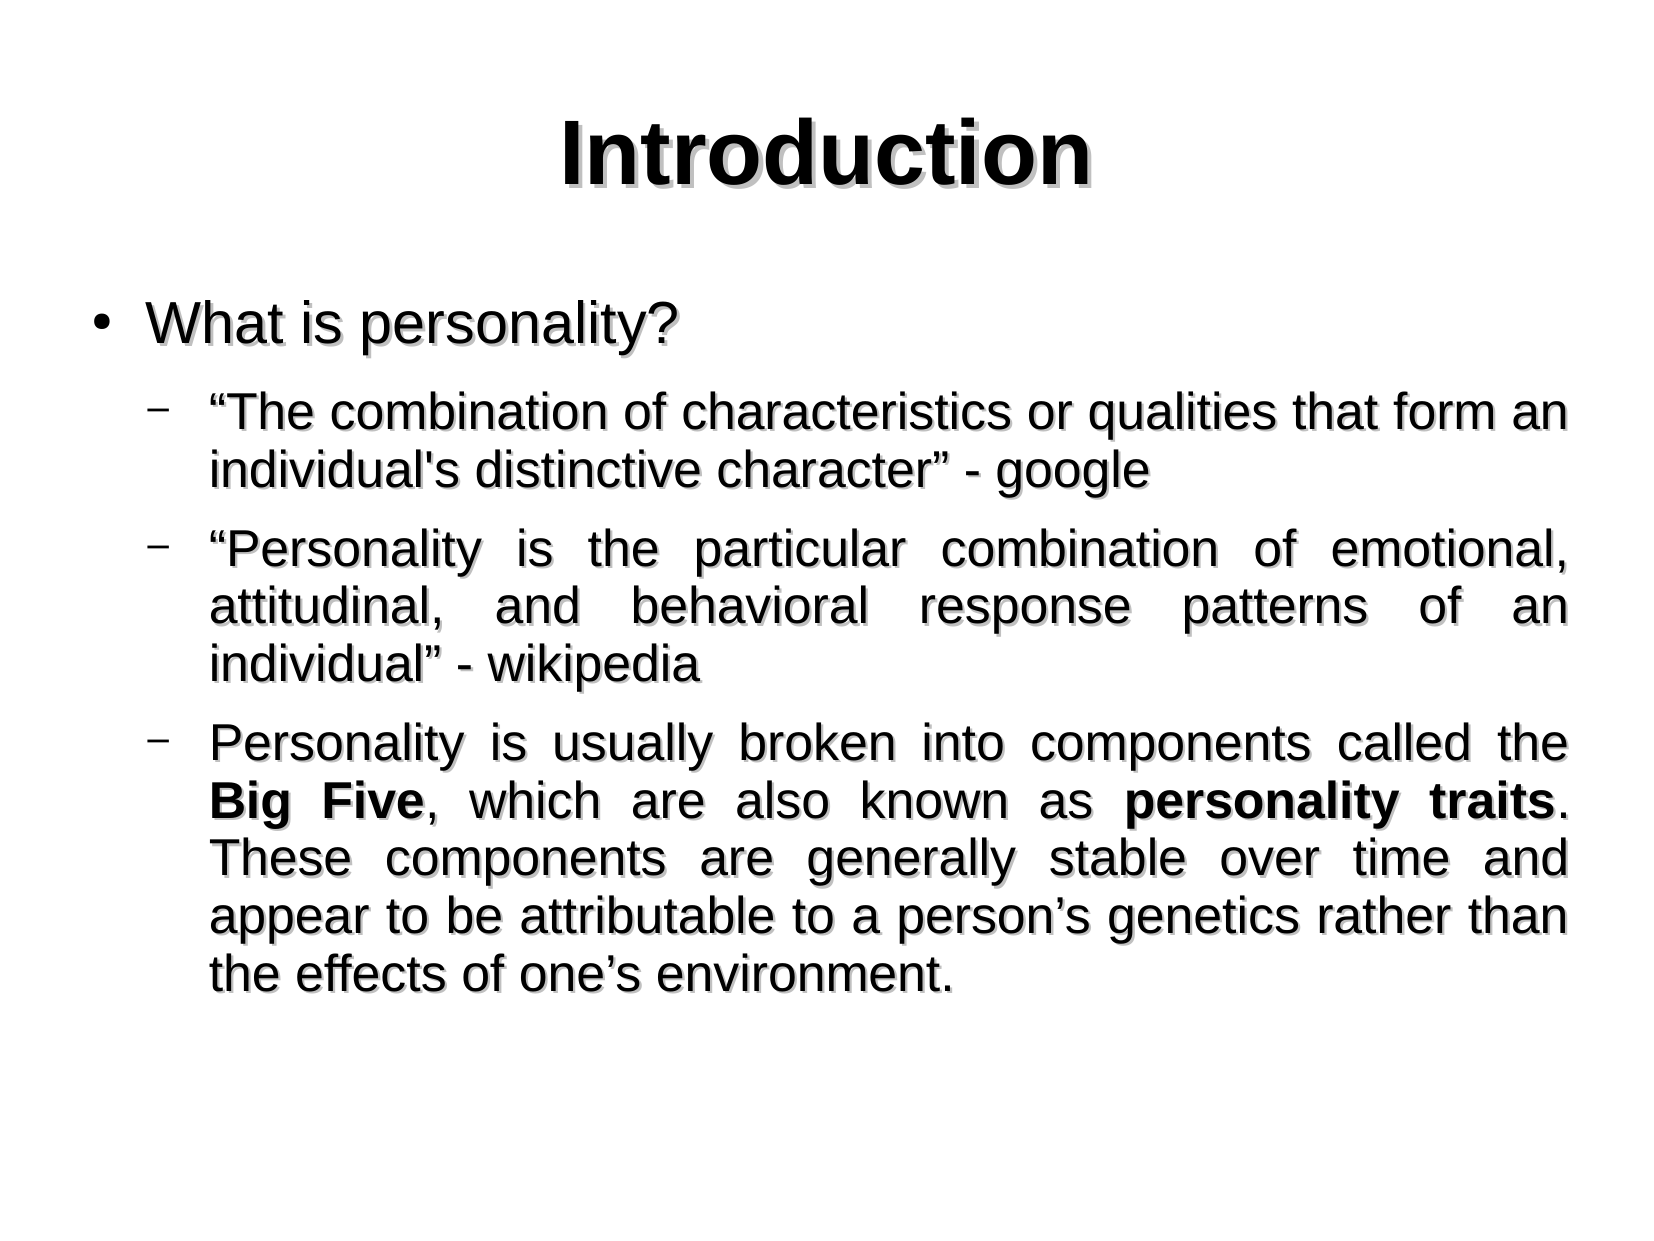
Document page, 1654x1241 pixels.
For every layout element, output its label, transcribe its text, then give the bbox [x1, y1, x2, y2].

list What is personality? “The combination of characteristics or qualities that form an individual's distinctive character” - google “Personality is the particular combination of emotional, attitudinal, and behavioral response patterns of an individual” - wikipedia Personality is usually broken into components called the Big Five, which are also known as personality traits. These components are generally stable over time and appear to be attributable to a person’s genetics rather than the effects of one’s environment. [82, 290, 1571, 1010]
title Introduction [82, 49, 1571, 257]
